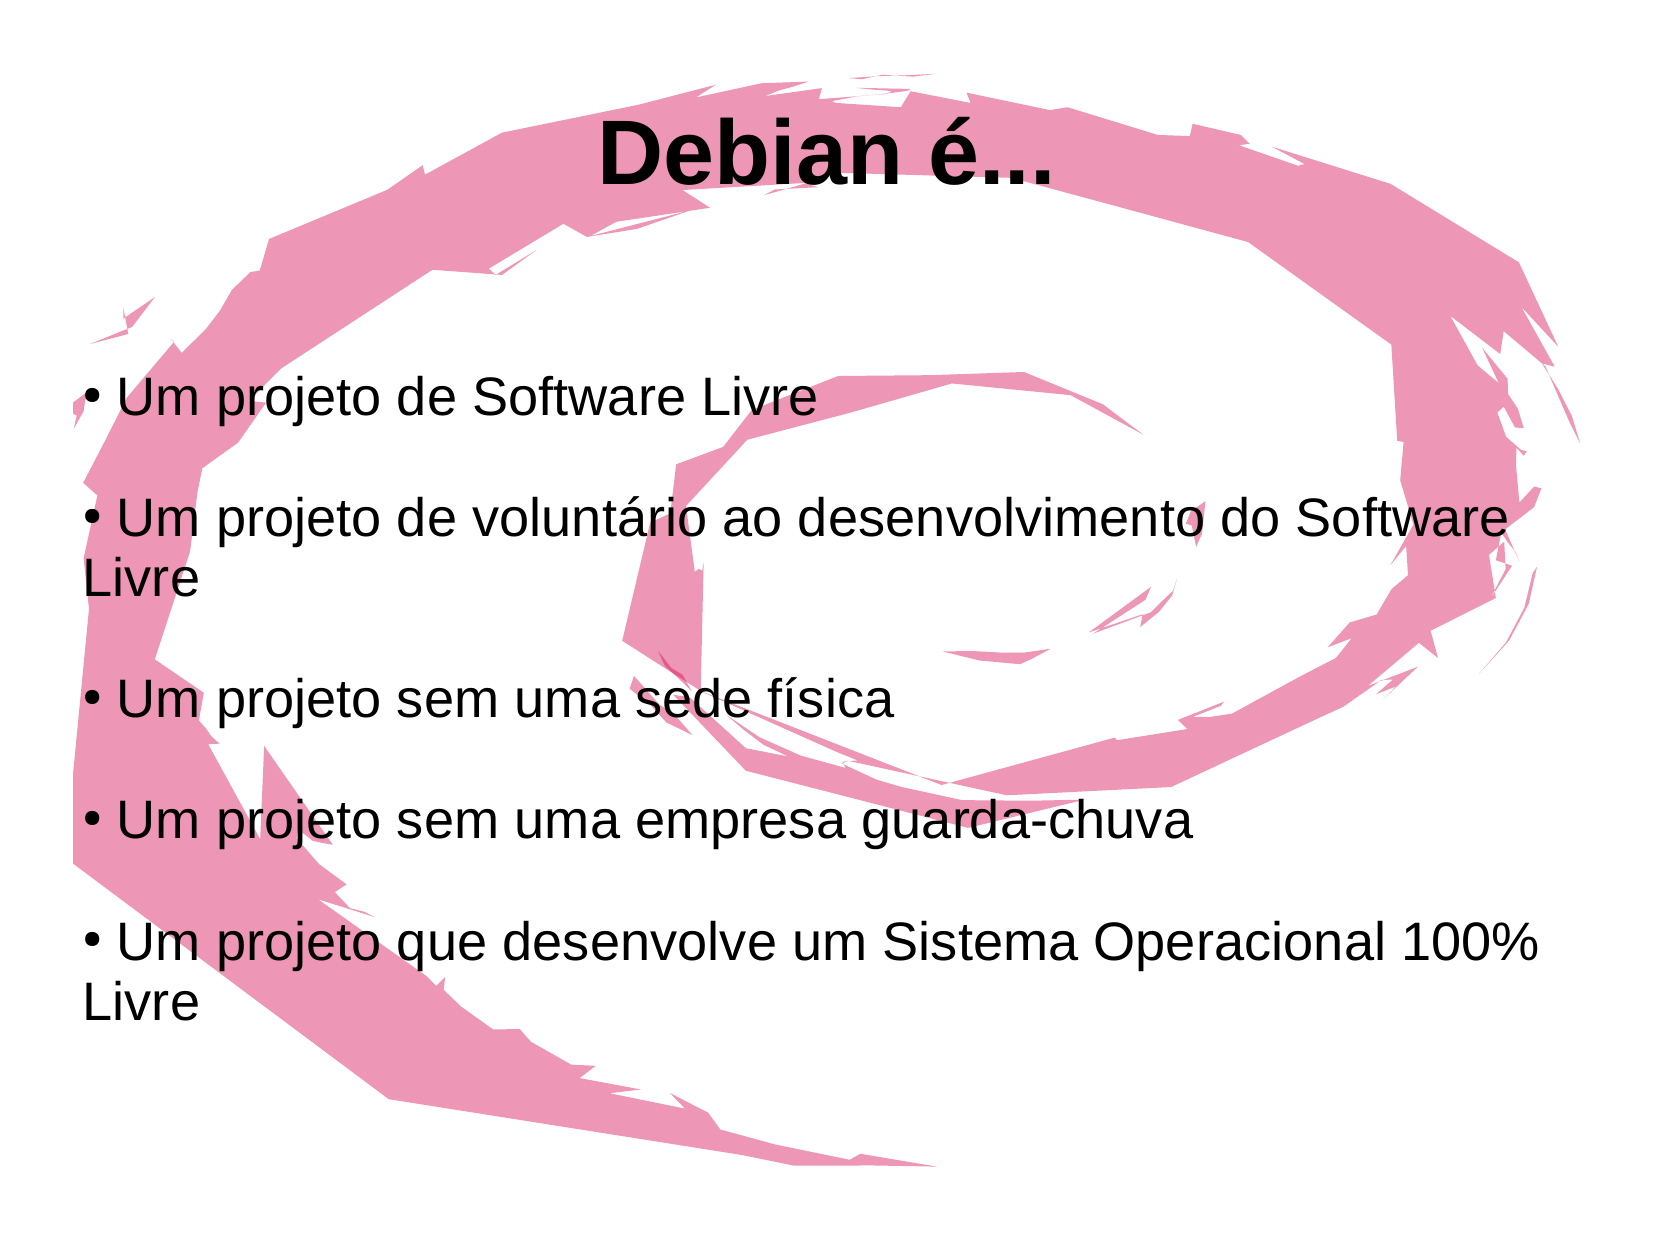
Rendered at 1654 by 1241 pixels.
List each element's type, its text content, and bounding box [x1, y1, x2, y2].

title Debian é... [82, 56, 1571, 250]
subtitle Um projeto de Software Livre Um projeto de voluntário ao desenvolvimento do Software Livre Um projeto sem uma sede física Um projeto sem uma empresa guarda-chuva Um projeto que desenvolve um Sistema Operacional 100% Livre [82, 297, 1571, 1101]
